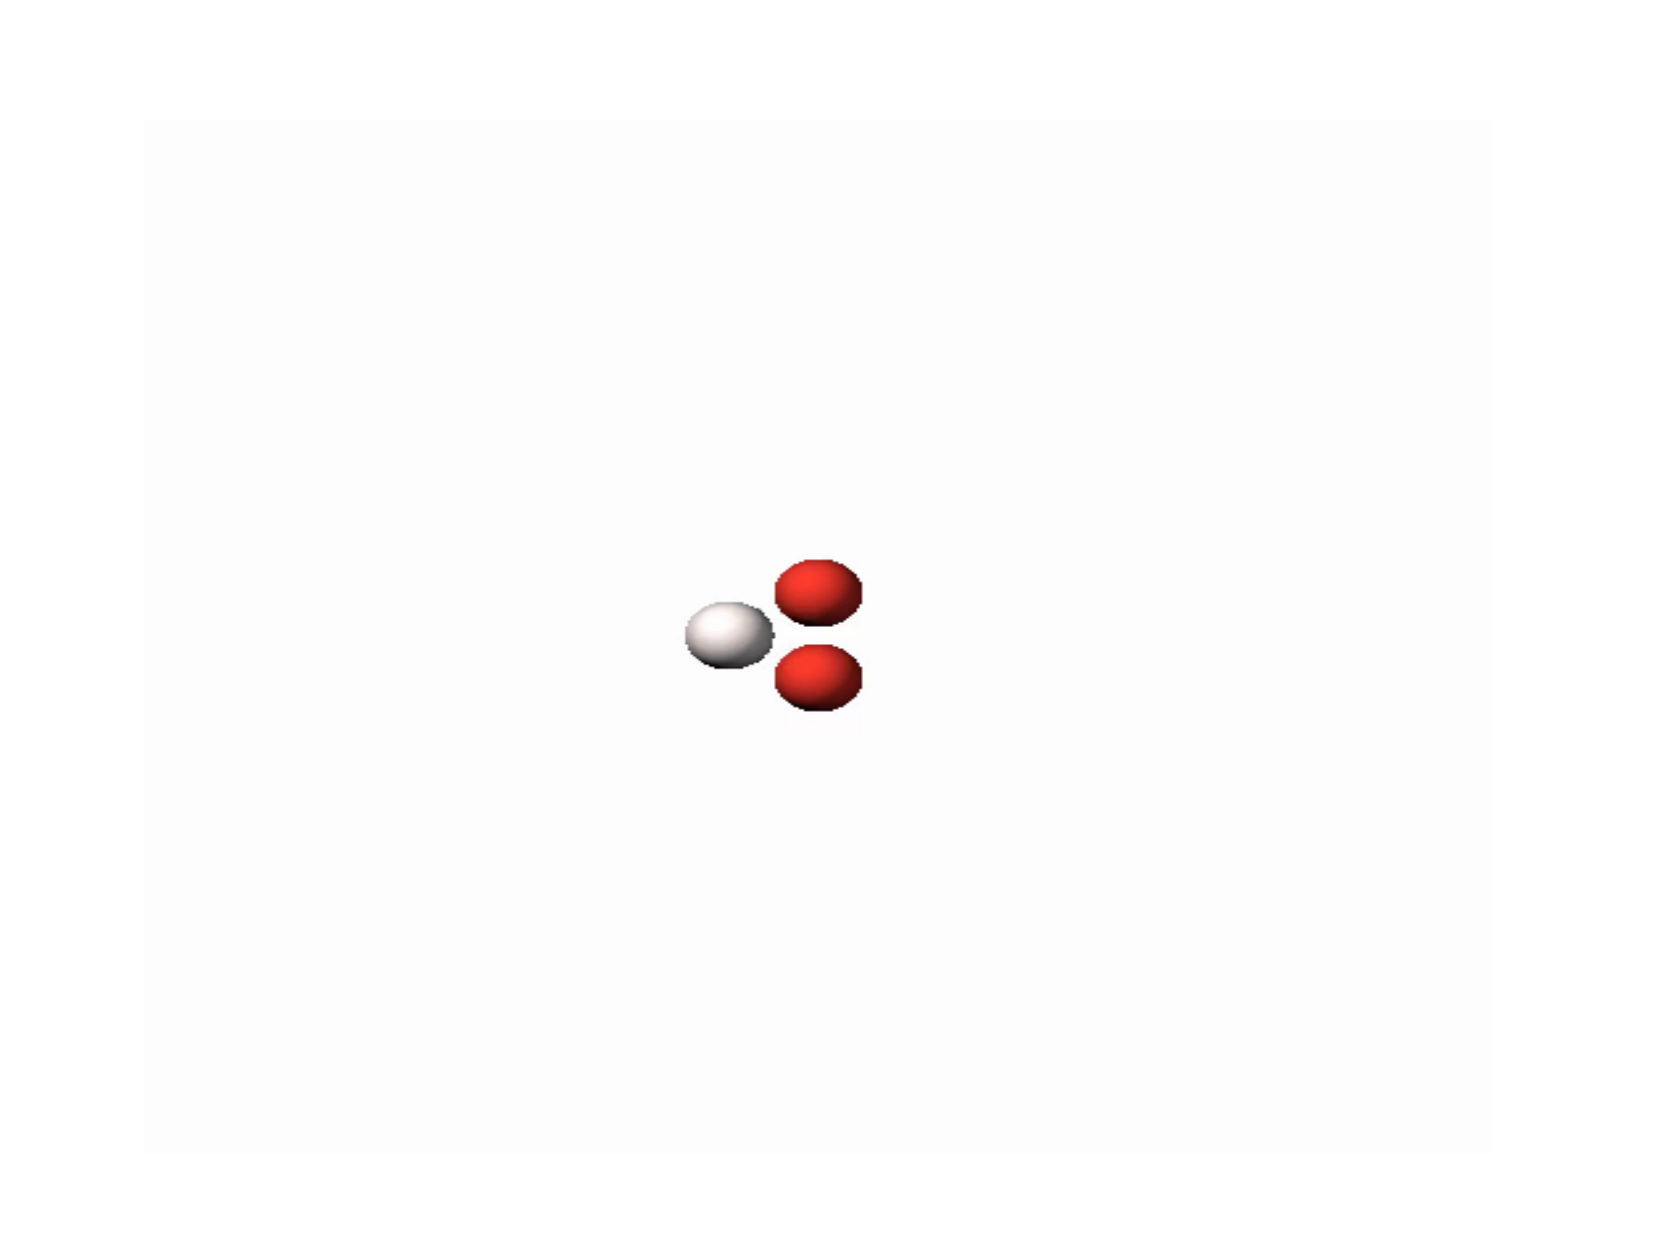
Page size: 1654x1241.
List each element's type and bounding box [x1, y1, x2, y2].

text_box [143, 119, 1494, 1155]
